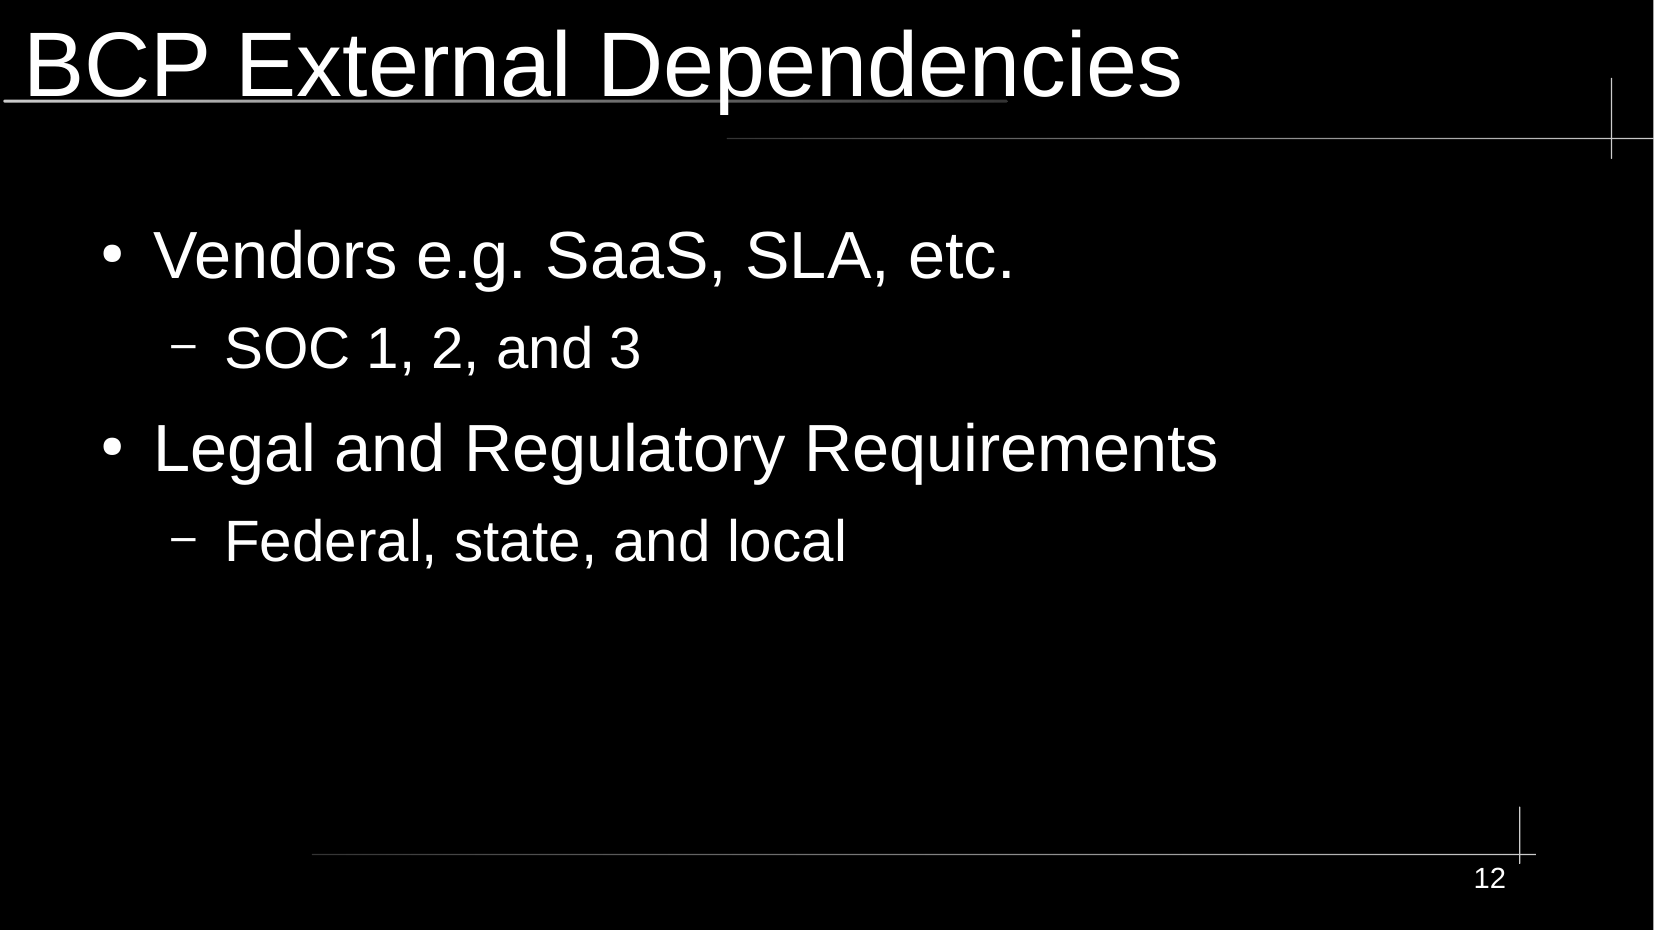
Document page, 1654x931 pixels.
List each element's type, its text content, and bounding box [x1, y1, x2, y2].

title BCP External Dependencies [23, 11, 1589, 119]
list Vendors e.g. SaaS, SLA, etc. SOC 1, 2, and 3 Legal and Regulatory Requirements Federal, state, and local [82, 217, 1571, 851]
